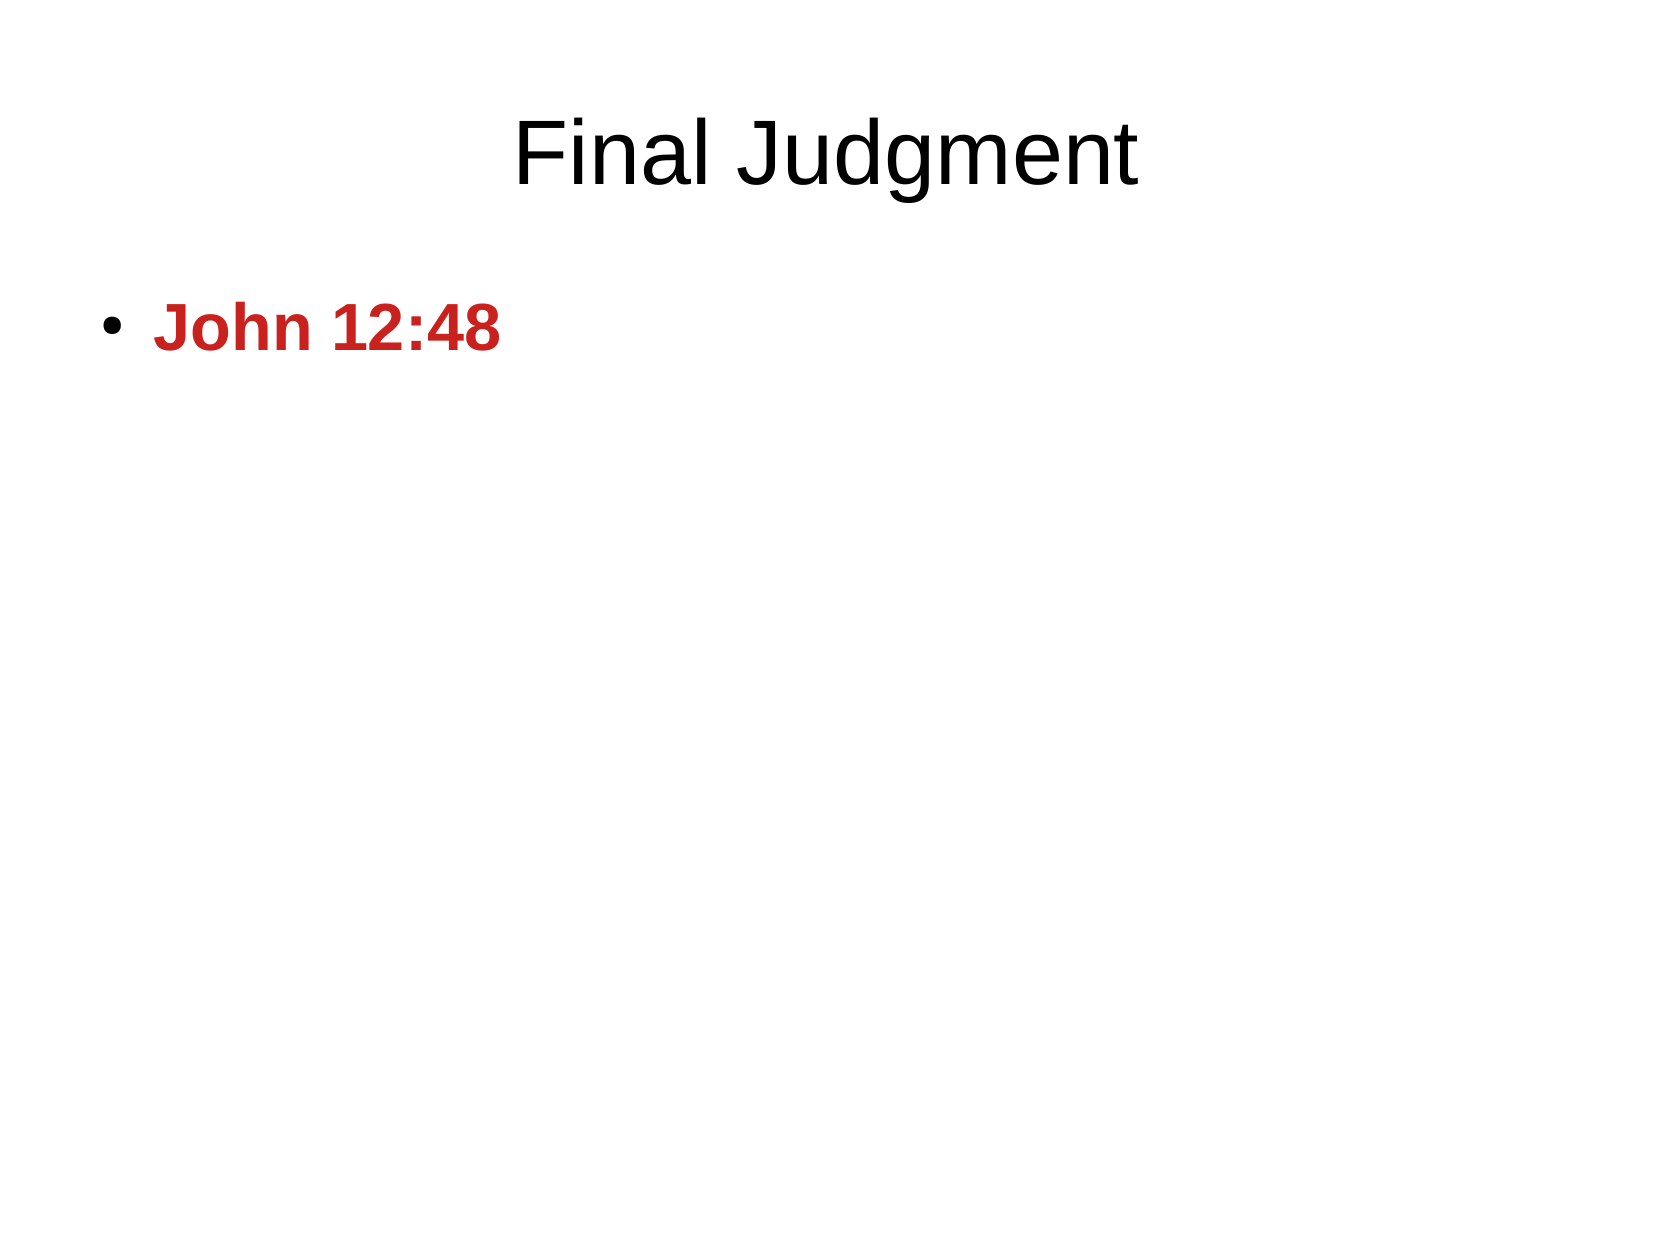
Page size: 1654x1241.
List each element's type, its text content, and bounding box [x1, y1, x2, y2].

title Final Judgment [82, 49, 1571, 257]
list John 12:48 [82, 290, 1571, 1109]
